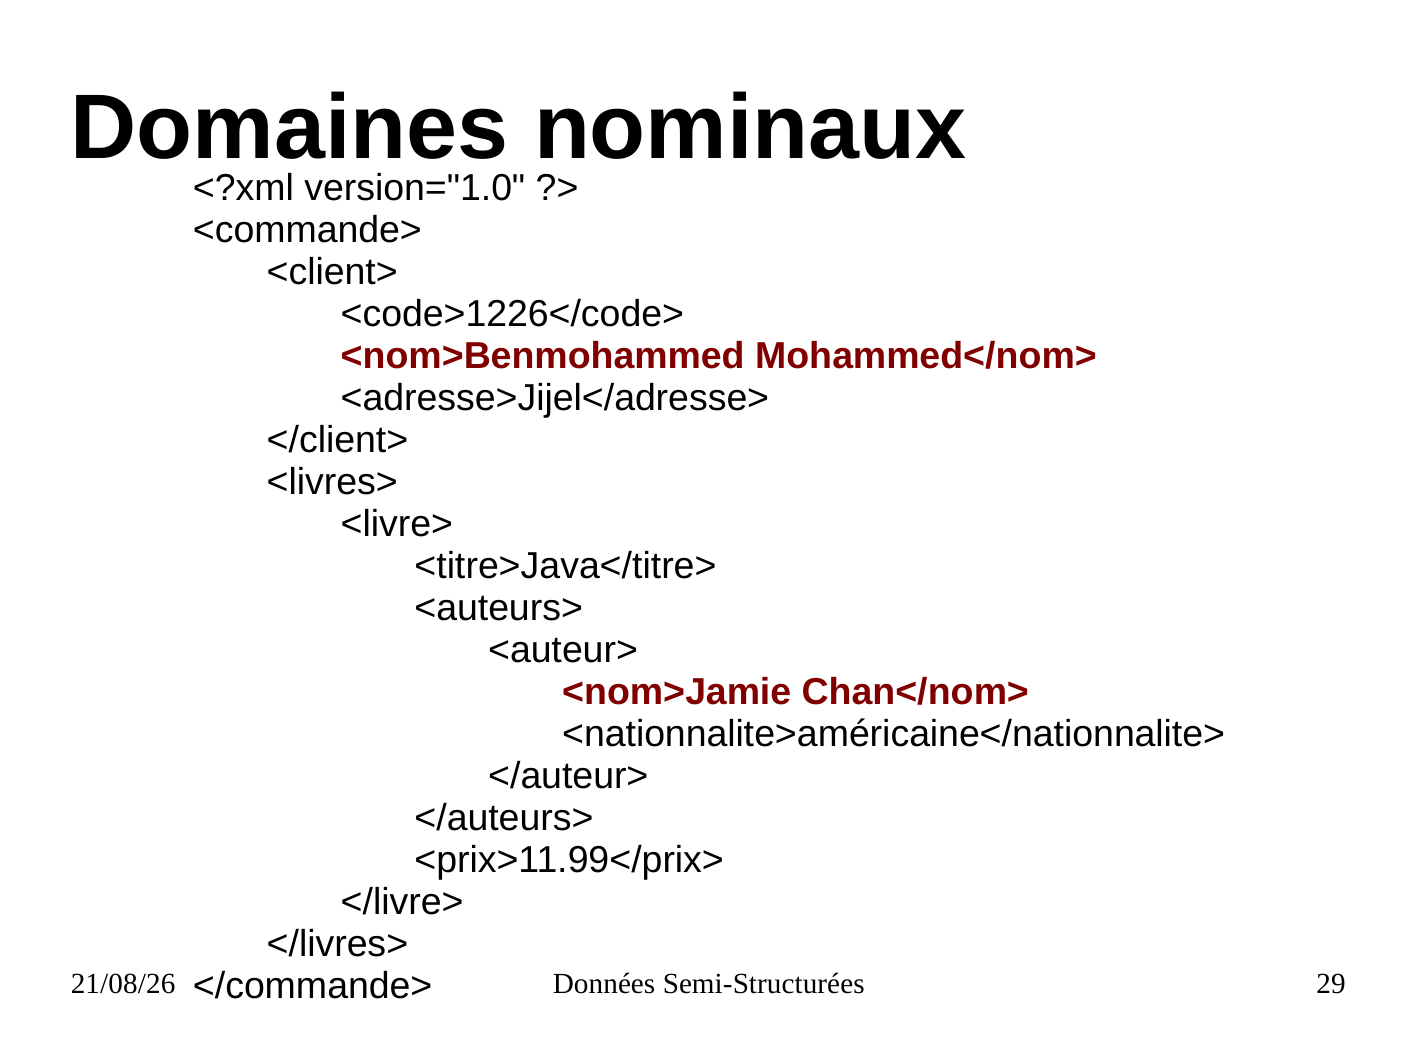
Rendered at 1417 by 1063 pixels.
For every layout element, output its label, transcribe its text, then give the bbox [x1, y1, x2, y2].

title Domaines nominaux [70, 42, 1346, 212]
text_box <?xml version="1.0" ?> <commande> <client> <code>1226</code> <nom>Benmohammed Mohammed</nom> <adresse>Jijel</adresse> </client> <livres> <livre> <titre>Java</titre> <auteurs> <auteur> <nom>Jamie Chan</nom> <nationnalite>américaine</nationnalite> </auteur> </auteurs> <prix>11.99</prix> </livre> </livres> </commande> [178, 159, 1241, 1056]
